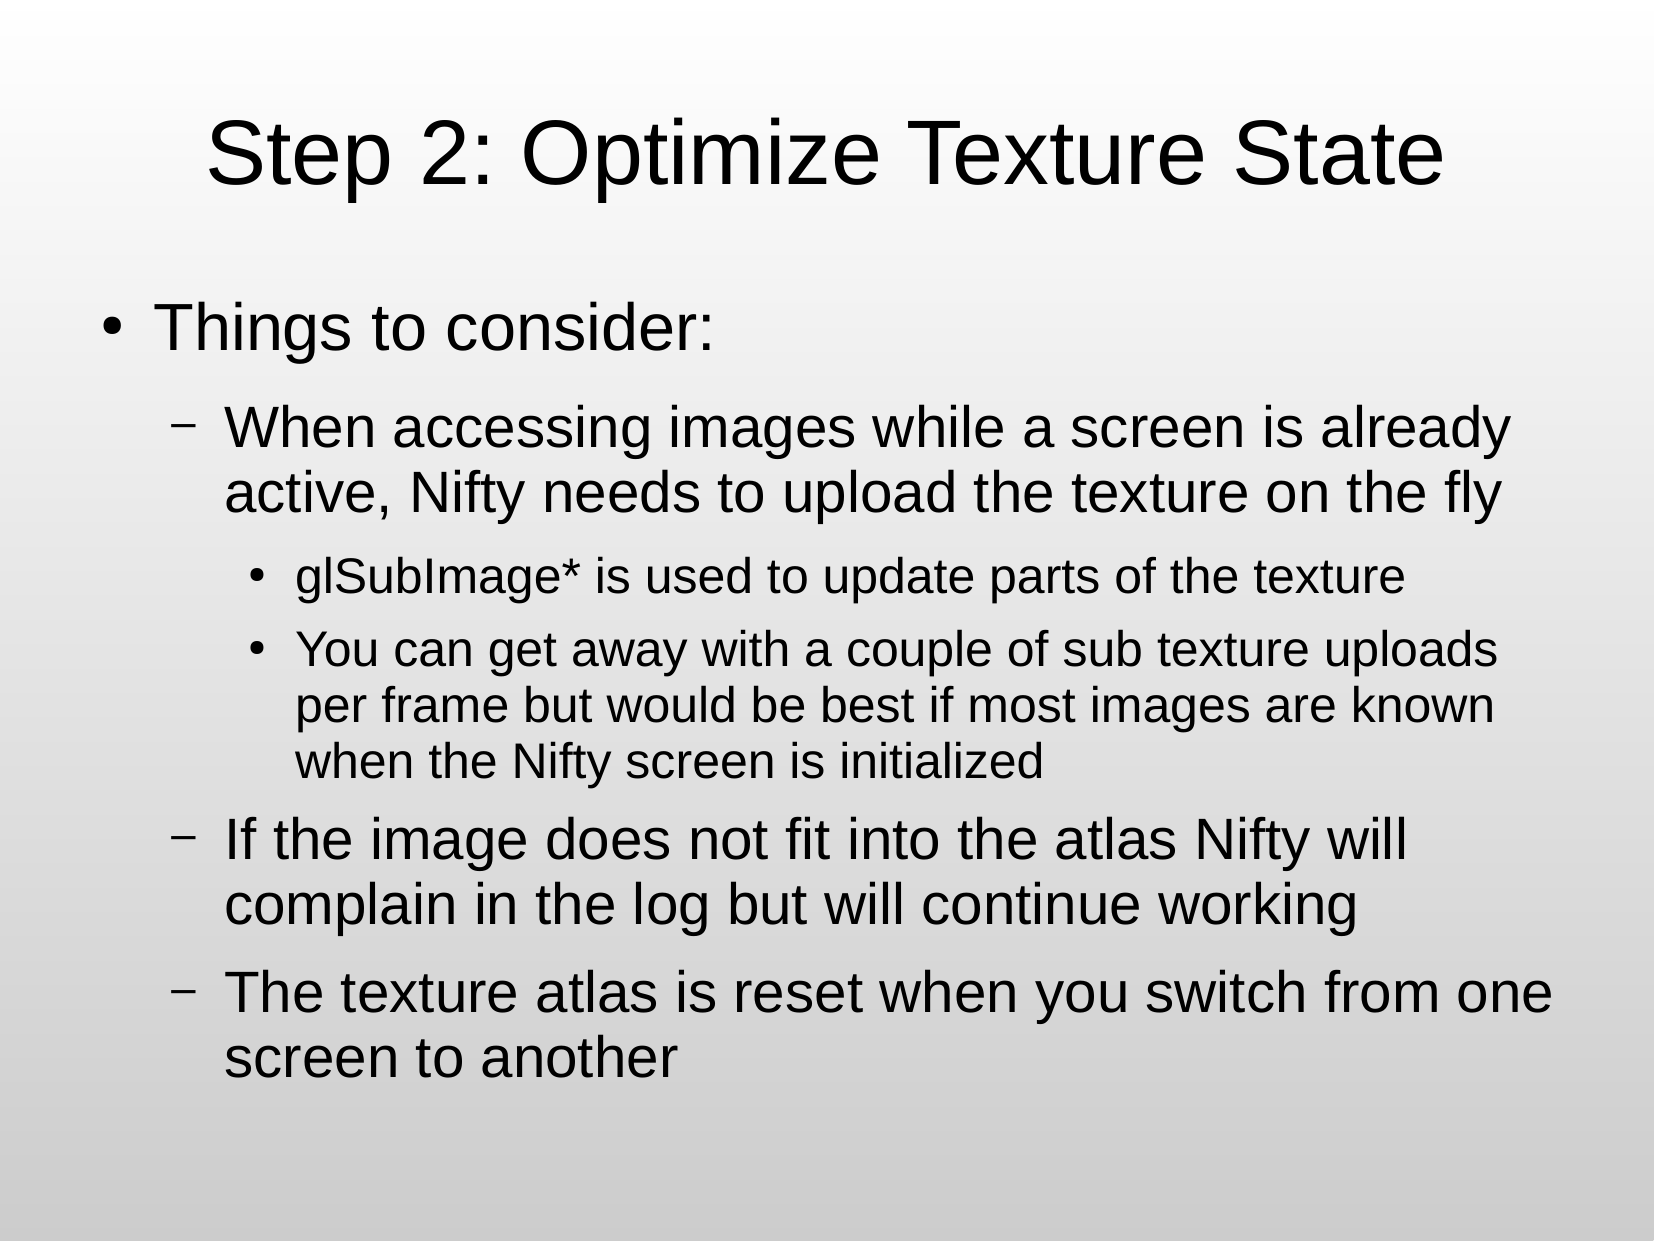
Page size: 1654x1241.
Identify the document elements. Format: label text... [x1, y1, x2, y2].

title Step 2: Optimize Texture State [82, 49, 1571, 257]
list Things to consider: When accessing images while a screen is already active, Nifty needs to upload the texture on the fly glSubImage* is used to update parts of the texture You can get away with a couple of sub texture uploads per frame but would be best if most images are known when the Nifty screen is initialized If the image does not fit into the atlas Nifty will complain in the log but will continue working The texture atlas is reset when you switch from one screen to another [82, 290, 1571, 1109]
